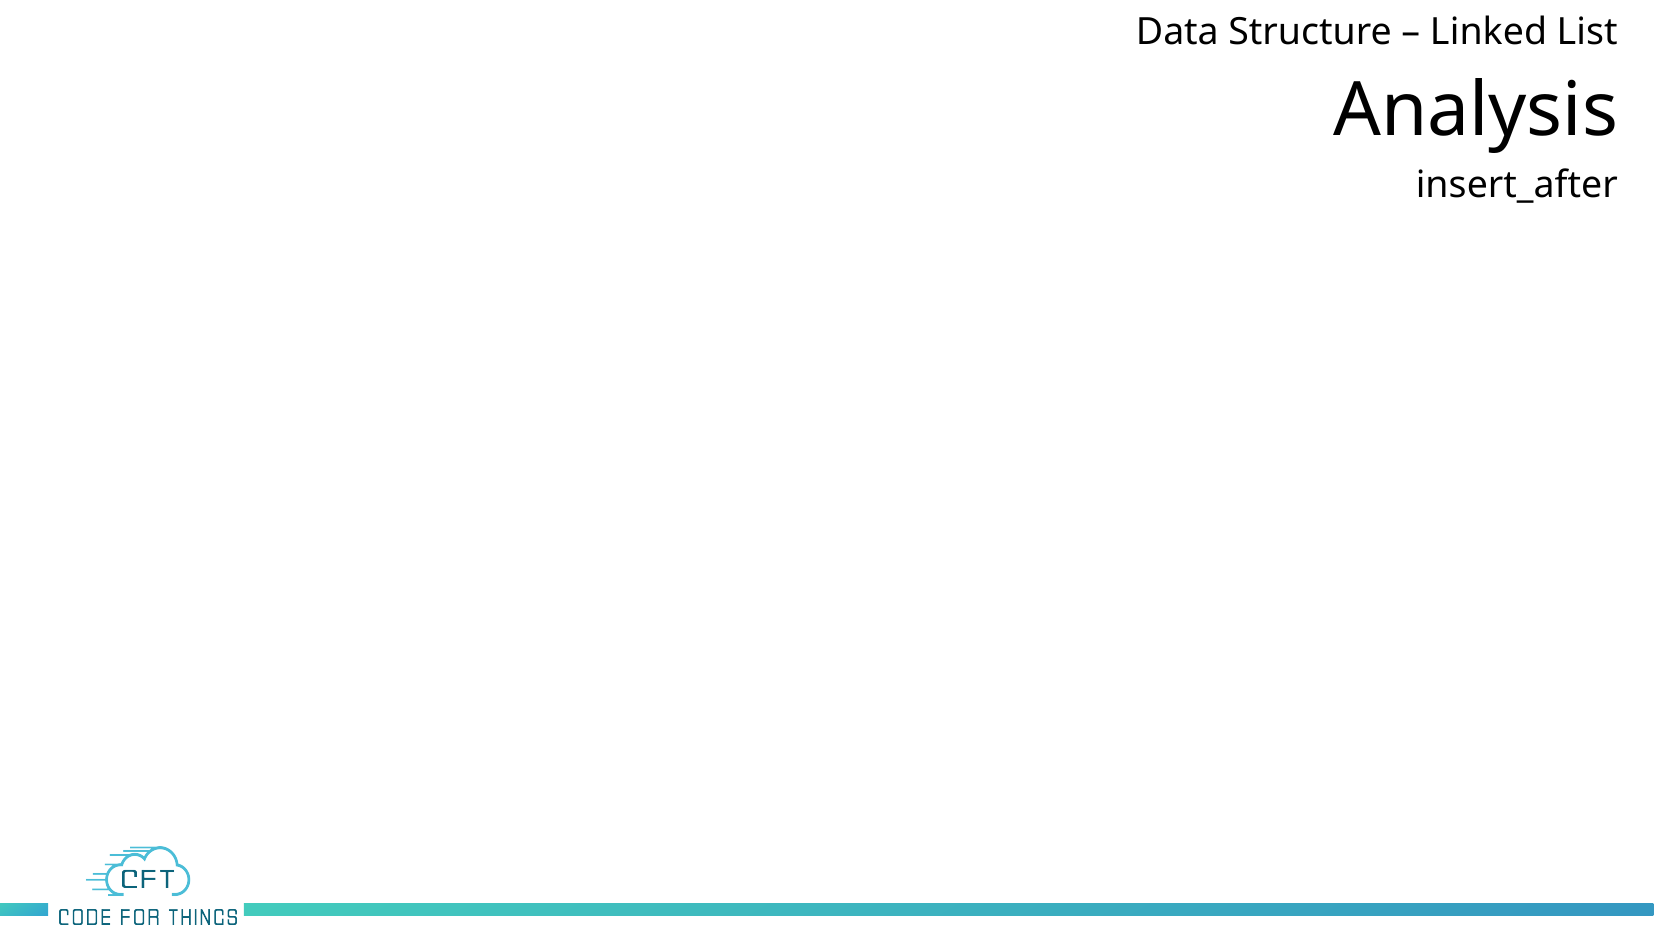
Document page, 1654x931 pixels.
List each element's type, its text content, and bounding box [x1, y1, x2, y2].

title Data Structure – Linked List Analysis insert_after [1099, 0, 1619, 216]
picture [59, 846, 237, 925]
